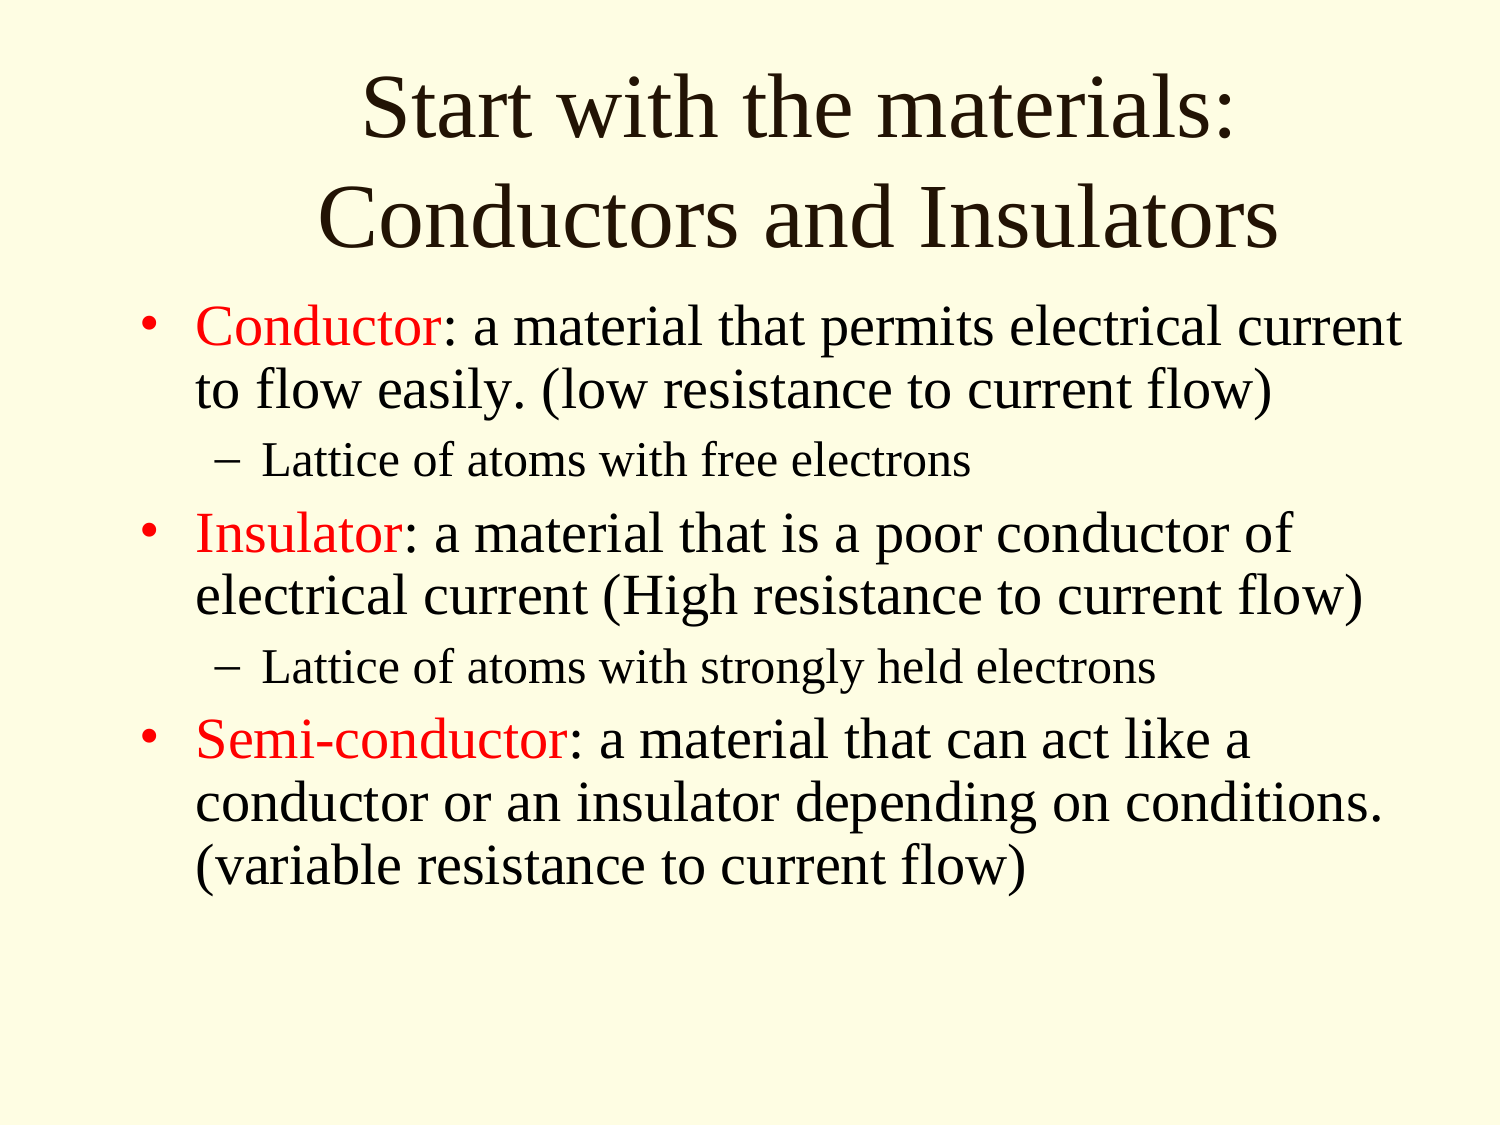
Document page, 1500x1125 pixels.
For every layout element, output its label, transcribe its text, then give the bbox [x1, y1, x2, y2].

title Start with the materials: Conductors and Insulators [174, 38, 1425, 274]
list Conductor: a material that permits electrical current to flow easily. (low resistance to current flow)‏ Lattice of atoms with free electrons Insulator: a material that is a poor conductor of electrical current (High resistance to current flow)‏ Lattice of atoms with strongly held electrons Semi-conductor: a material that can act like a conductor or an insulator depending on conditions. (variable resistance to current flow)‏ [124, 287, 1425, 963]
